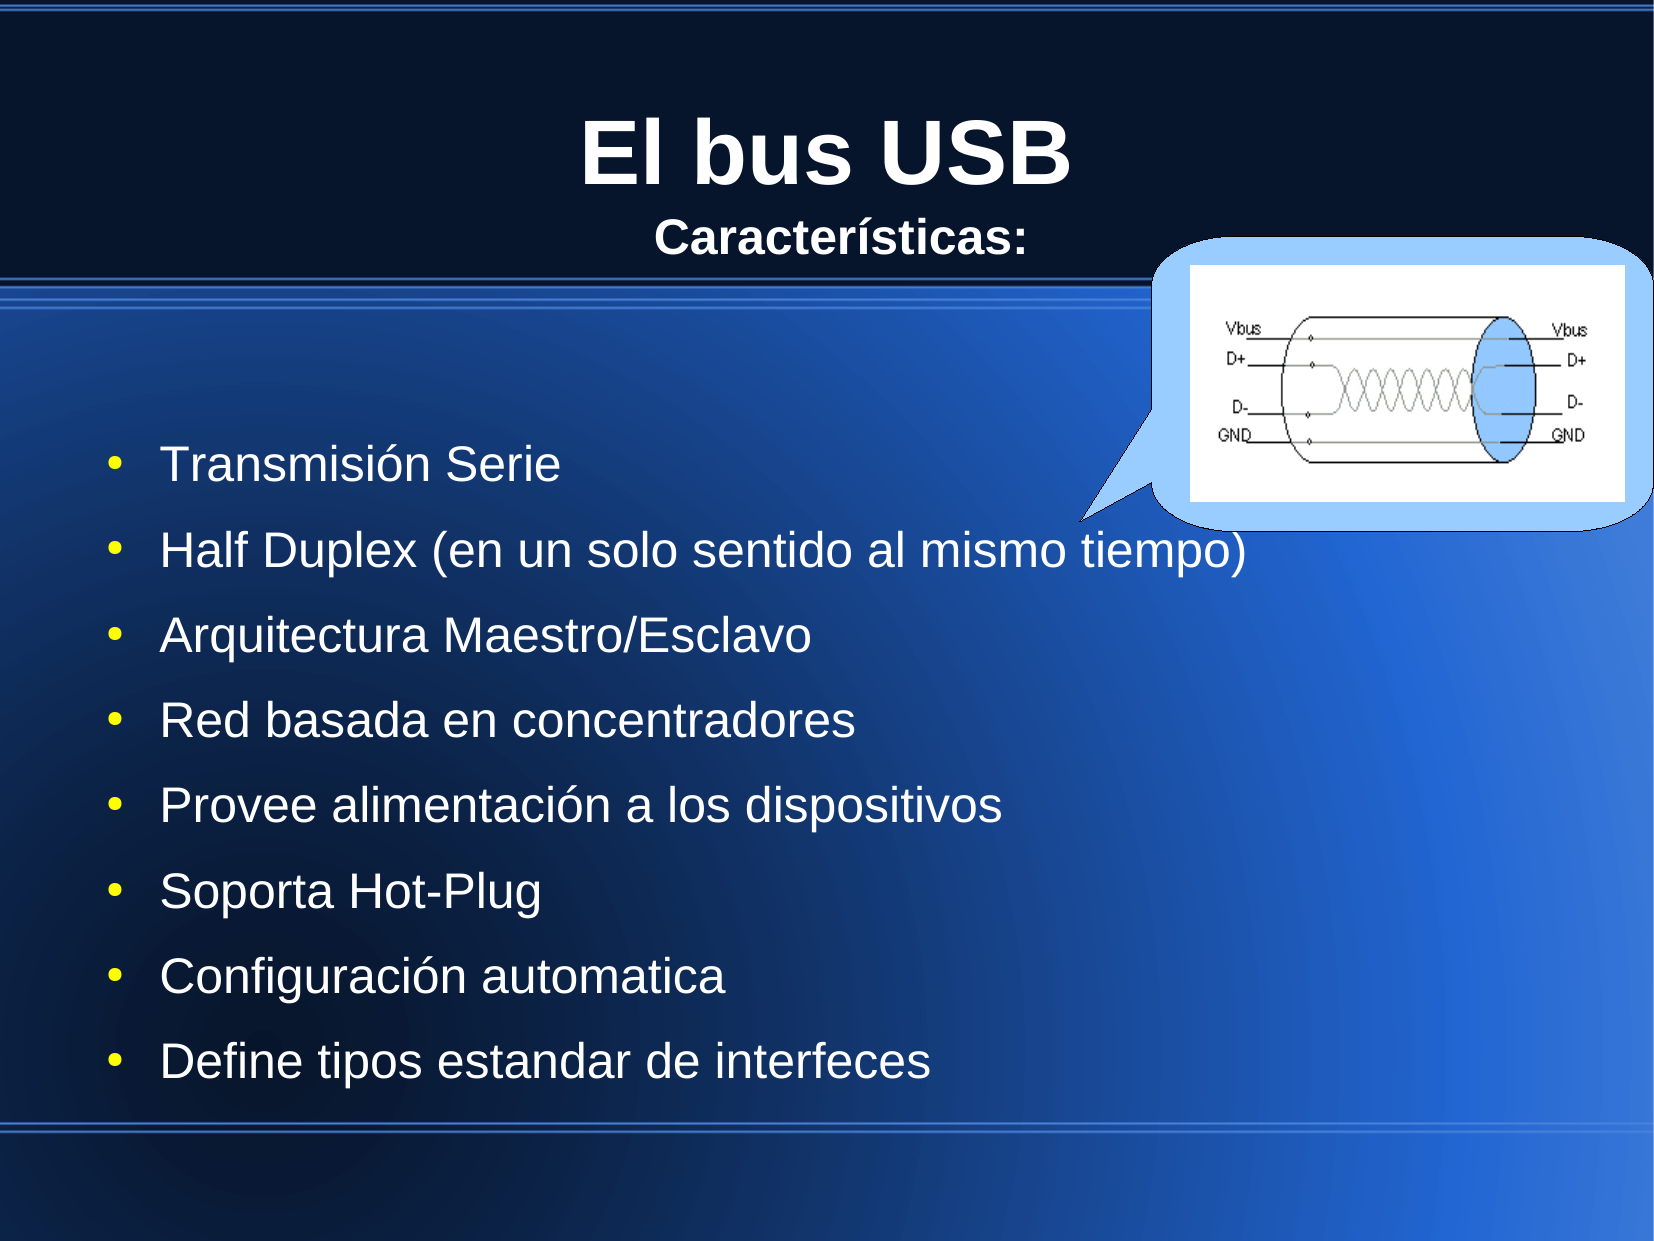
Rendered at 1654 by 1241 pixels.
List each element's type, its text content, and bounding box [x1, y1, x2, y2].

picture [0, 0, 1654, 1241]
title Características: [649, 208, 1034, 266]
list Transmisión Serie Half Duplex (en un solo sentido al mismo tiempo) Arquitectura Maestro/Esclavo Red basada en concentradores Provee alimentación a los dispositivos Soporta Hot-Plug Configuración automatica Define tipos estandar de interfeces [88, 436, 1577, 1090]
picture [1190, 265, 1625, 502]
text_box [1079, 236, 1654, 532]
title El bus USB [82, 49, 1571, 257]
